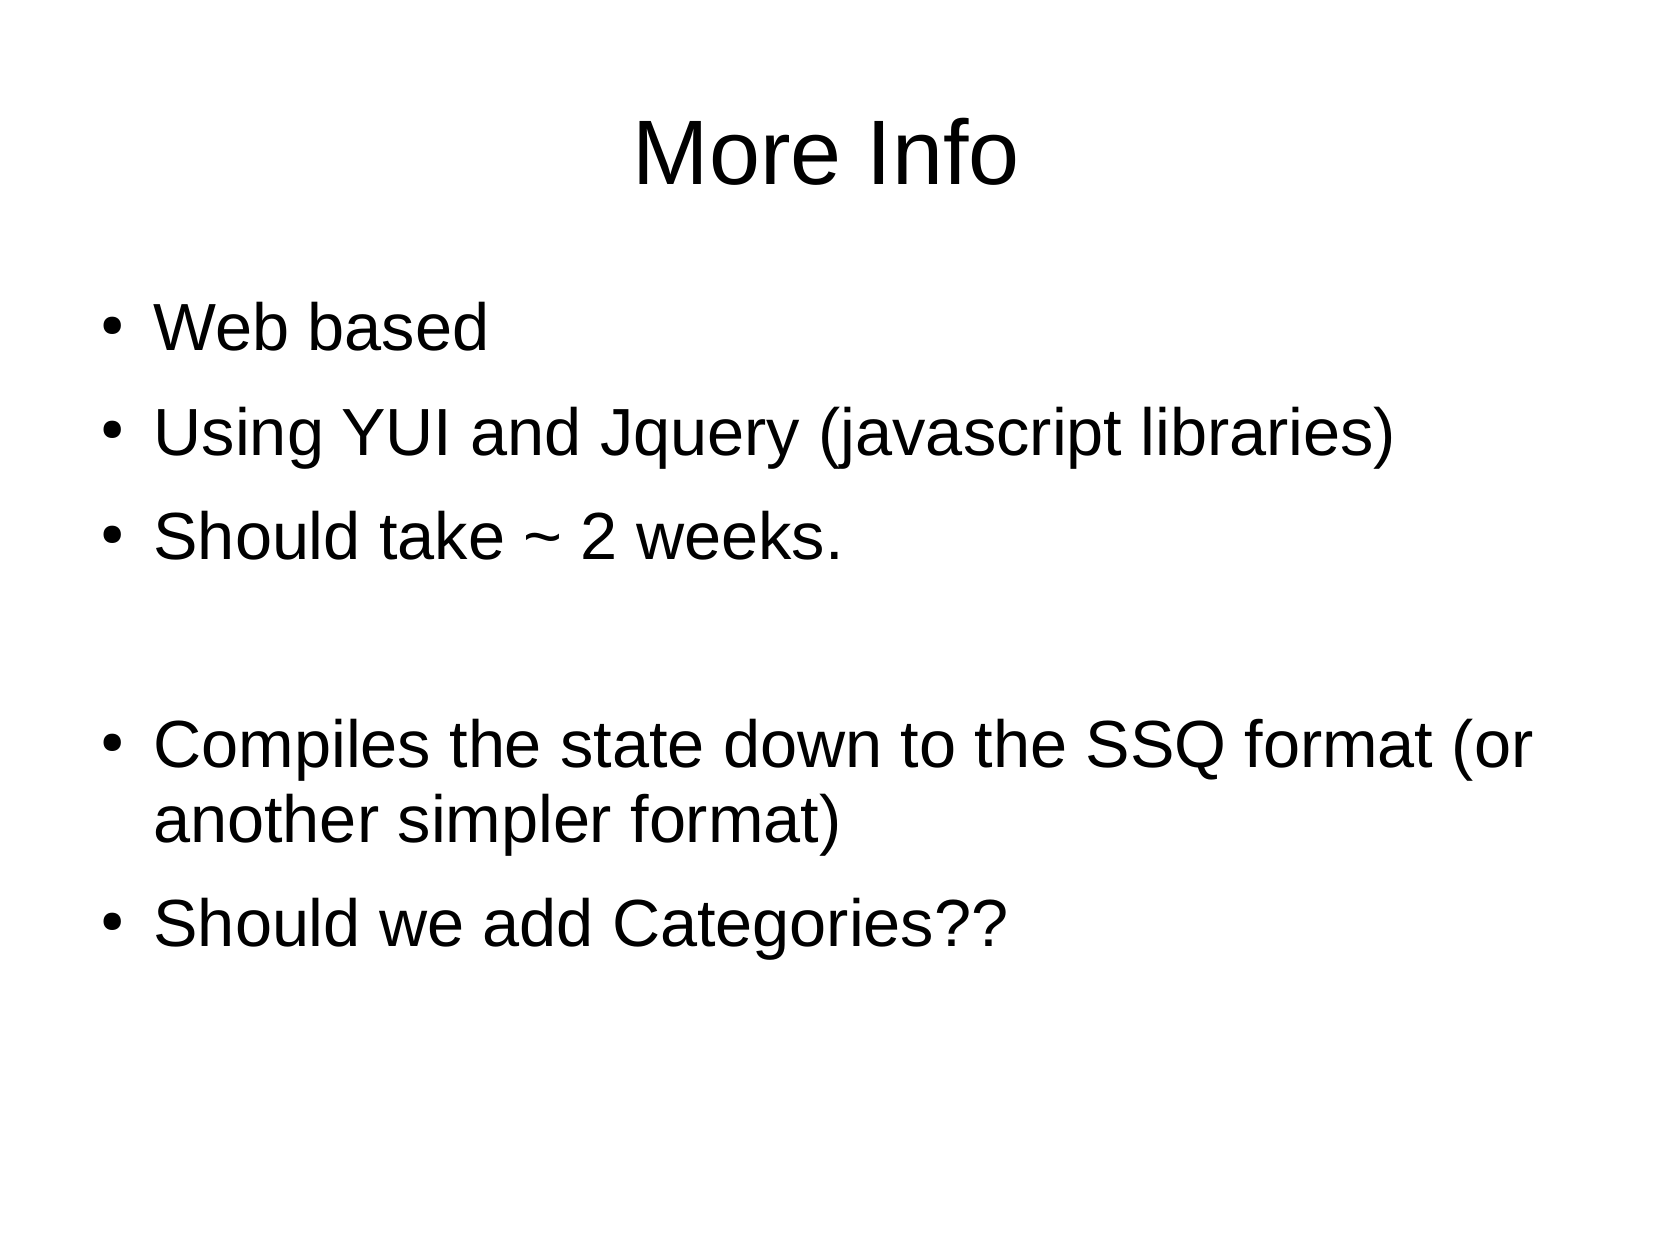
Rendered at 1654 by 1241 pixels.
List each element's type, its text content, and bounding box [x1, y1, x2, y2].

list Web based Using YUI and Jquery (javascript libraries) Should take ~ 2 weeks. Compiles the state down to the SSQ format (or another simpler format) Should we add Categories?? [82, 290, 1571, 1109]
title More Info [82, 49, 1571, 257]
